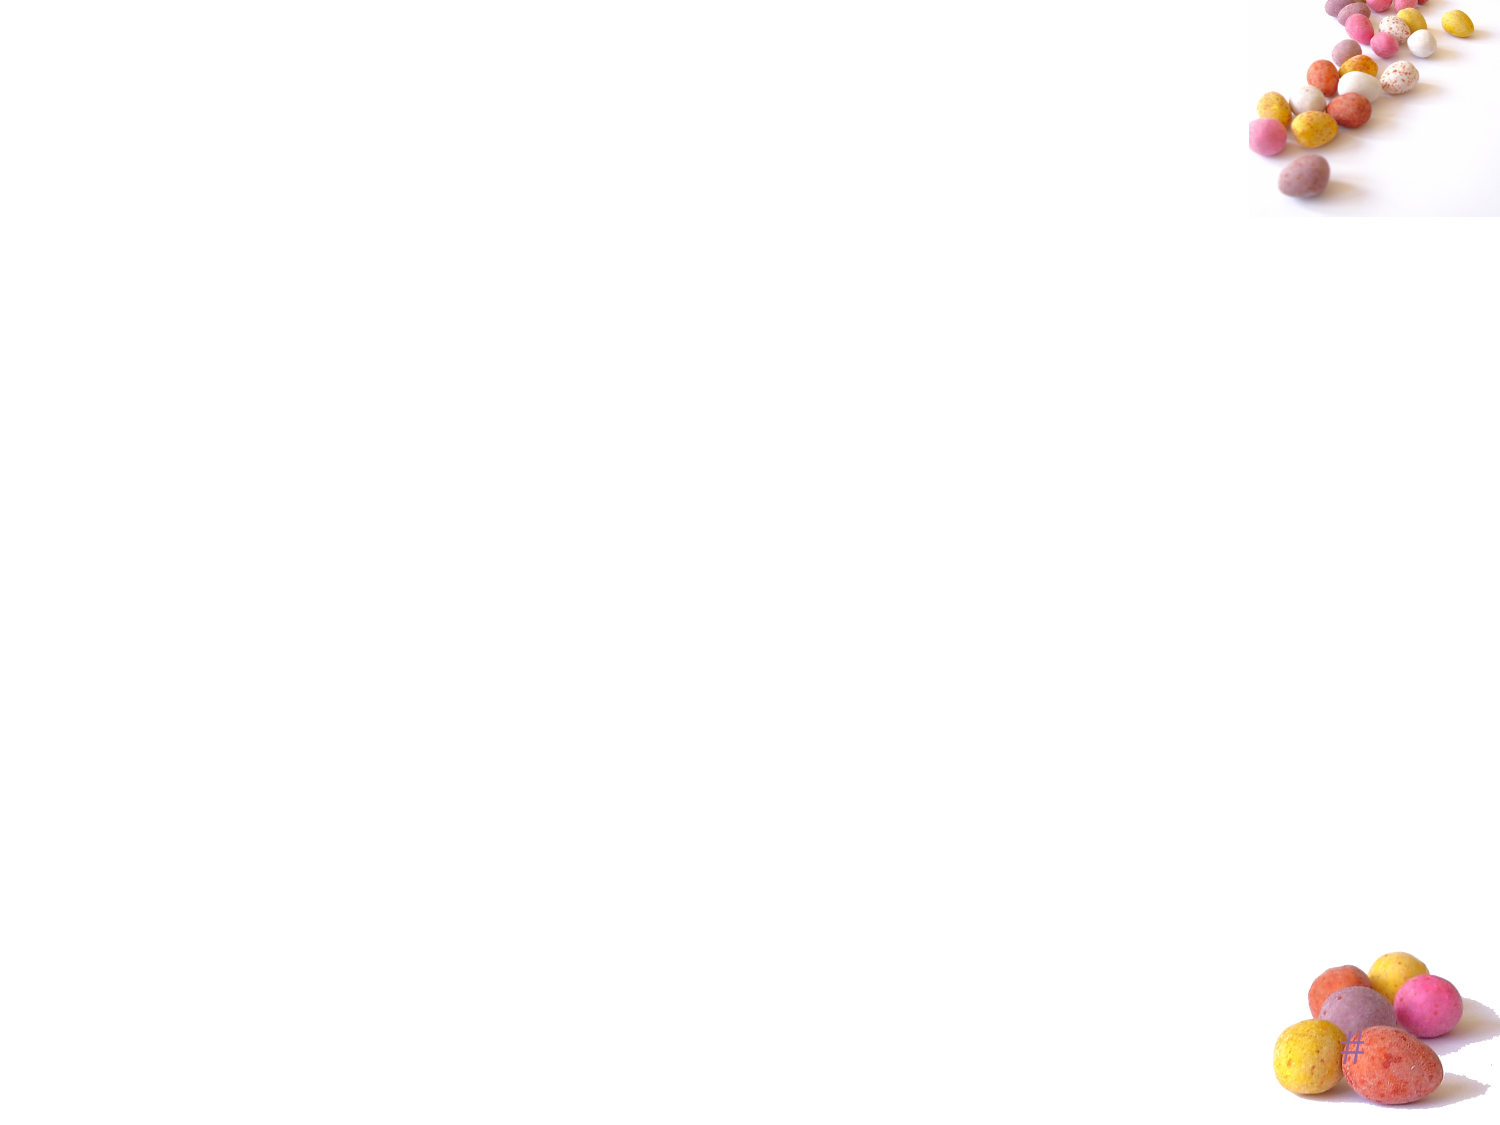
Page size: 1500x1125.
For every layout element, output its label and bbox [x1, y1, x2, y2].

picture [1249, 0, 1500, 217]
picture [1250, 944, 1500, 1125]
